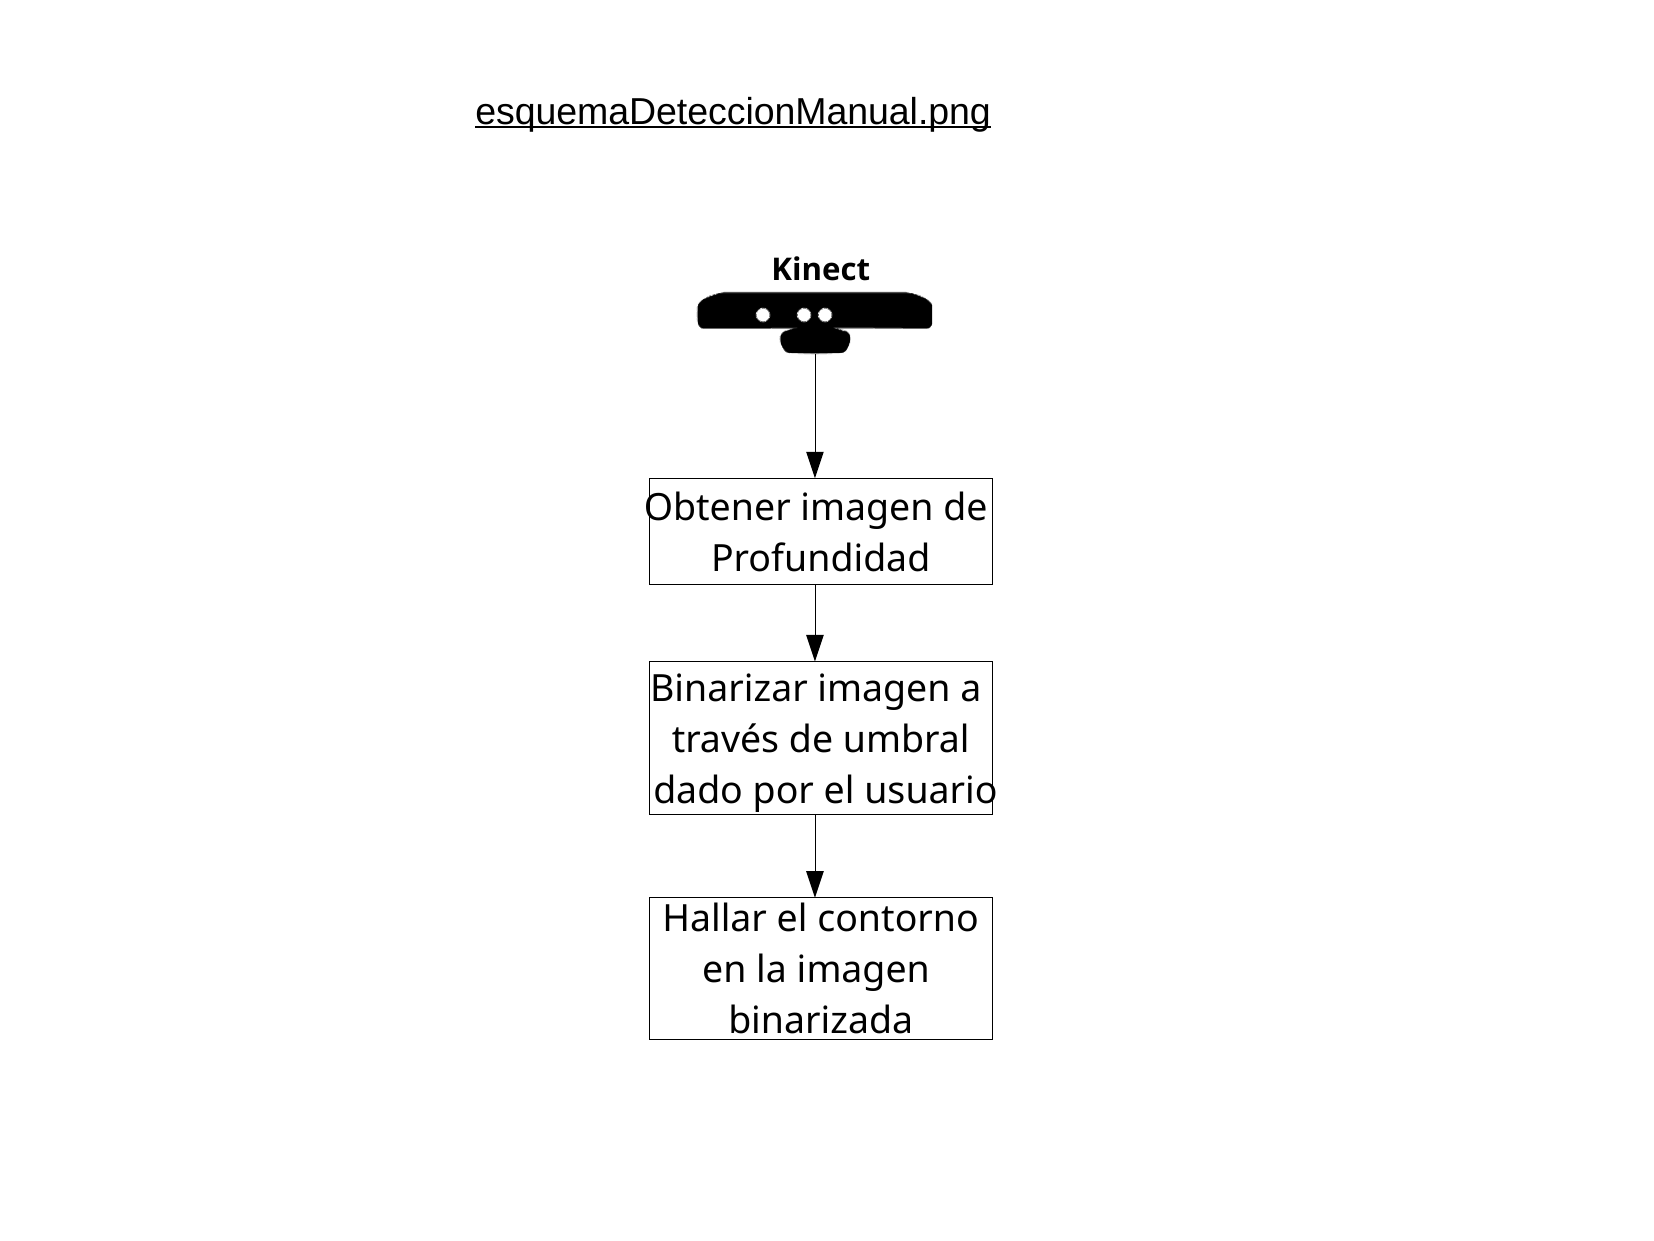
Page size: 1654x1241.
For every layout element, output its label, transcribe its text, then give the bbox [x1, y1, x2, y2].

text_box Binarizar imagen a través de umbral dado por el usuario [649, 661, 993, 815]
text_box esquemaDeteccionManual.png [460, 82, 1006, 140]
text_box Kinect [750, 248, 892, 290]
picture [696, 206, 934, 443]
text_box Obtener imagen de Profundidad [649, 478, 993, 585]
text_box Hallar el contorno en la imagen binarizada [649, 897, 993, 1040]
